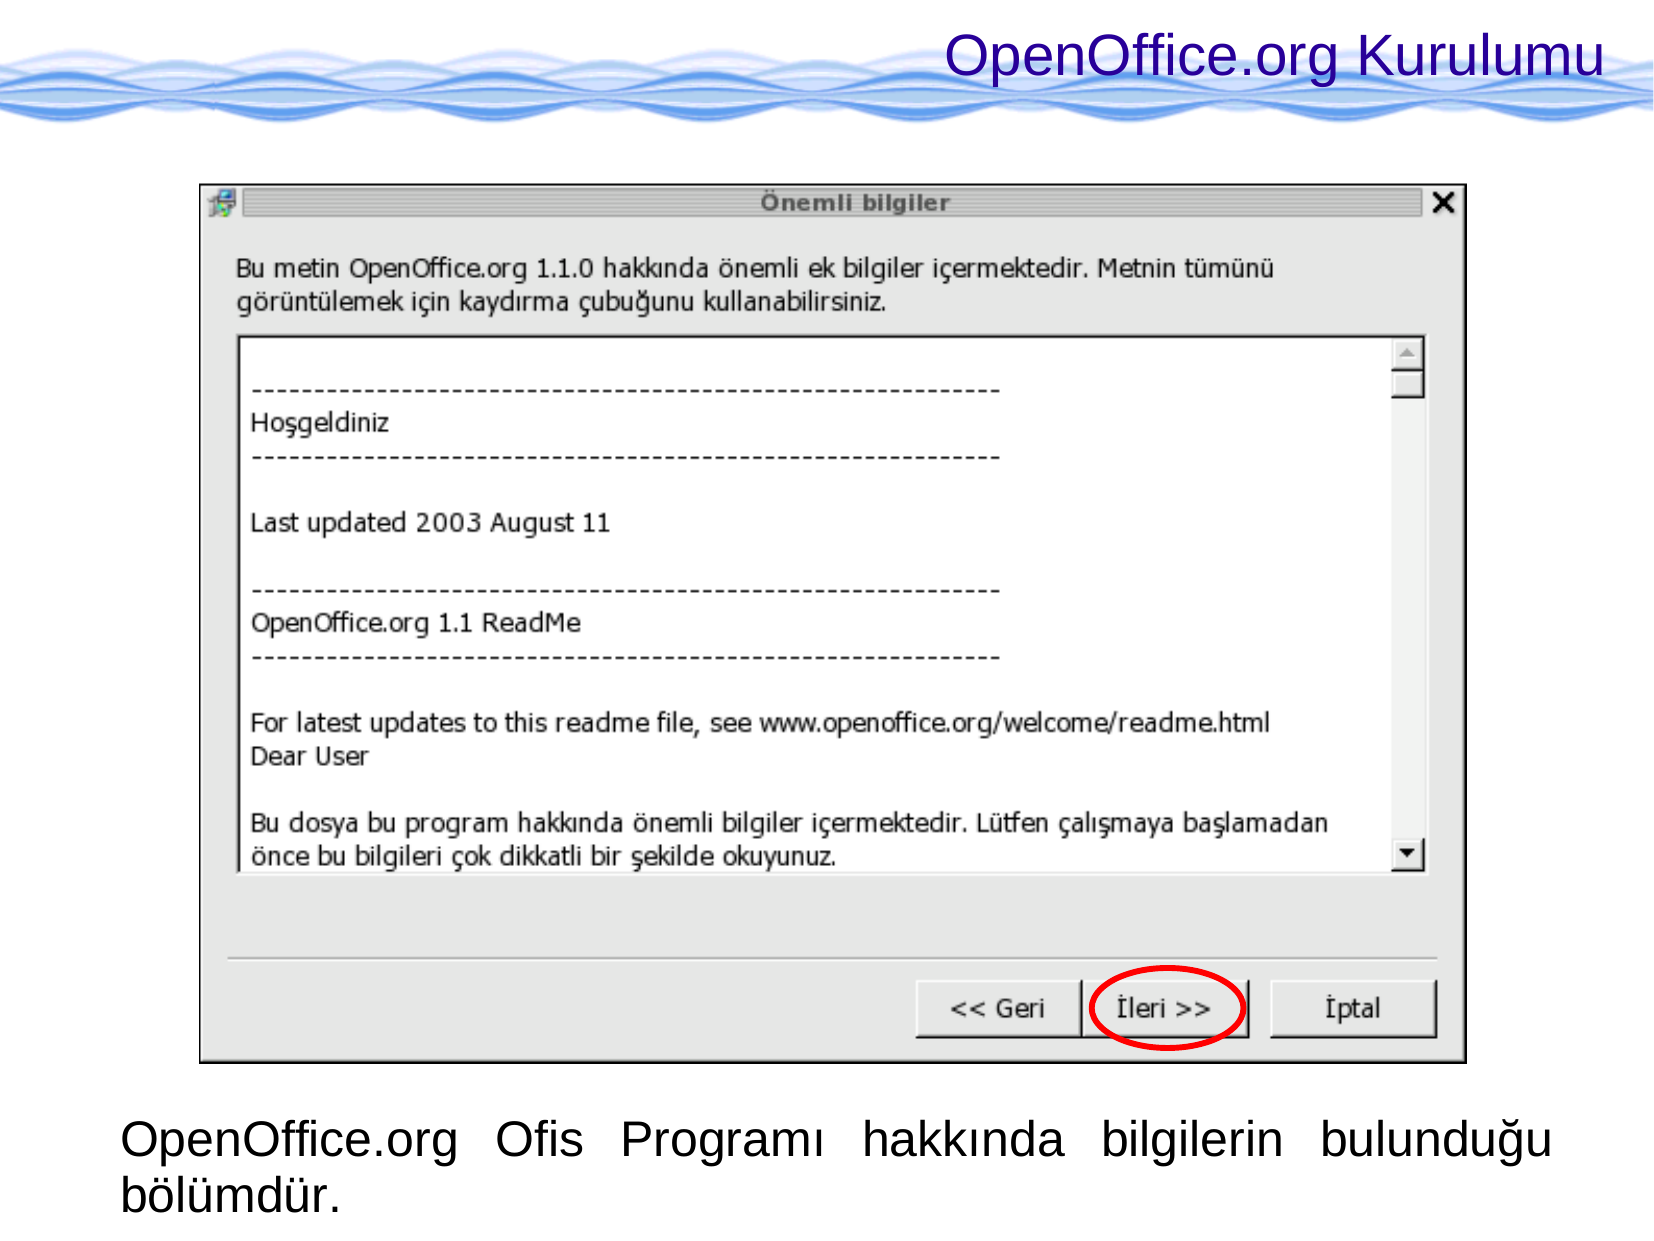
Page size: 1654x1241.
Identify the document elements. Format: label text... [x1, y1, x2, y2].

picture [0, 41, 1654, 129]
text_box OpenOffice.org Ofis Programı hakkında bilgilerin bulunduğu bölümdür. [105, 1103, 1569, 1231]
text_box OpenOffice.org Kurulumu [587, 15, 1654, 96]
picture [199, 182, 1467, 1064]
